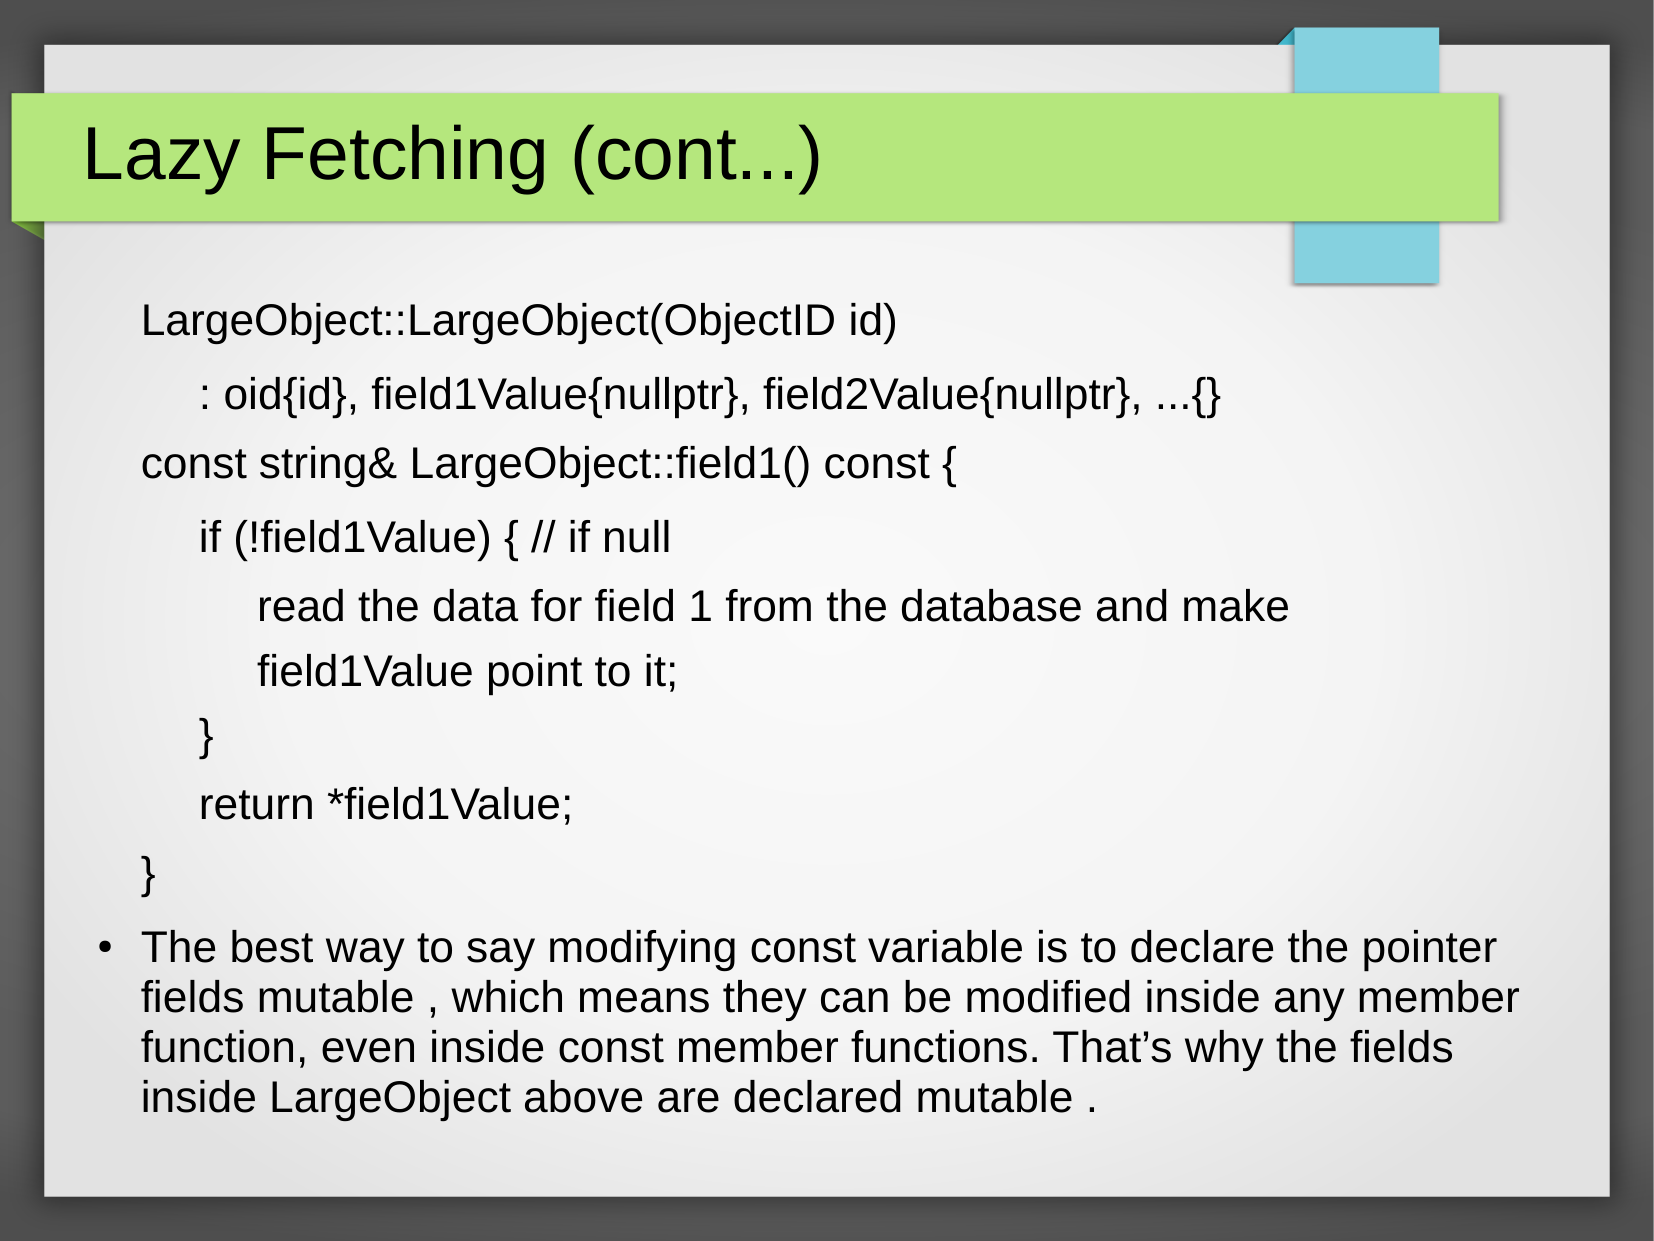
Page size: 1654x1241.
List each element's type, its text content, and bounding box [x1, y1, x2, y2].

list LargeObject::LargeObject(ObjectID id) : oid{id}, field1Value{nullptr}, field2Value{nullptr}, ...{} const string& LargeObject::field1() const { if (!field1Value) { // if null read the data for field 1 from the database and make field1Value point to it; } return *field1Value; } The best way to say modifying const variable is to declare the pointer fields mutable , which means they can be modified inside any member function, even inside const member functions. That’s why the fields inside LargeObject above are declared mutable . [82, 295, 1571, 1130]
title Lazy Fetching (cont...) [82, 94, 1264, 213]
picture [0, 0, 1654, 1241]
